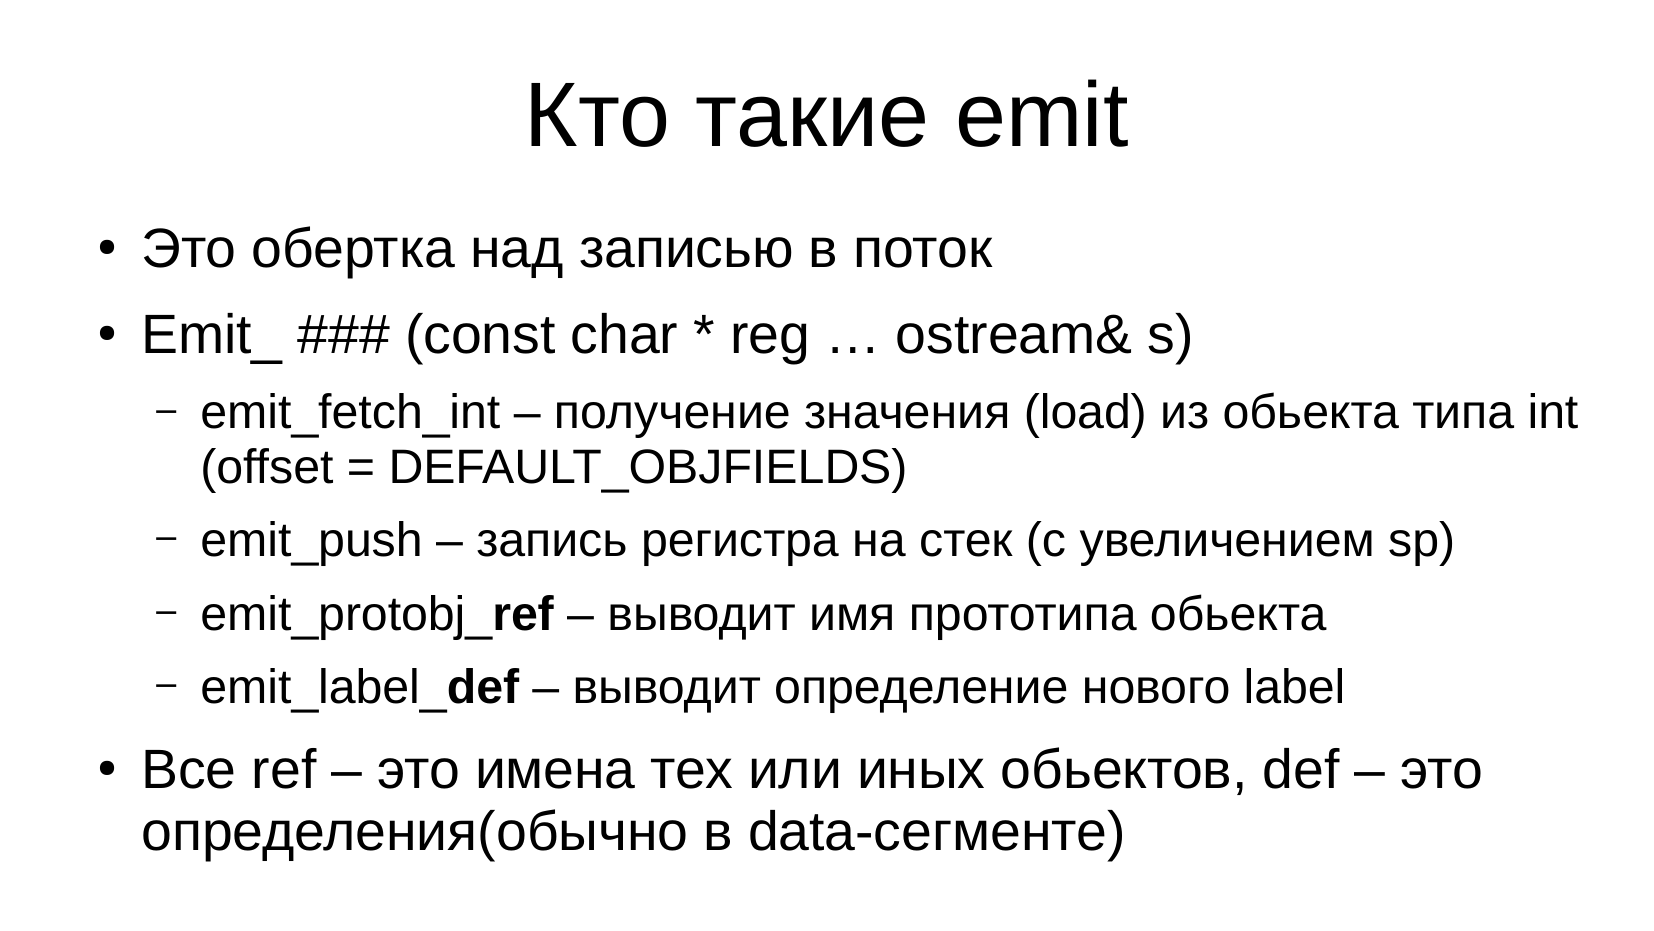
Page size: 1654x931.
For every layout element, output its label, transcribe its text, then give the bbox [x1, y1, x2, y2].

title Кто такие emit [82, 37, 1571, 193]
list Это обертка над записью в поток Emit_ ### (const char * reg … ostream& s) emit_fetch_int – получение значения (load) из обьекта типа int (offset = DEFAULT_OBJFIELDS) emit_push – запись регистра на стек (с увеличением sp) emit_protobj_ref – выводит имя прототипа обьекта emit_label_def – выводит определение нового label Все ref – это имена тех или иных обьектов, def – это определения(обычно в data-сегменте) [82, 217, 1606, 871]
